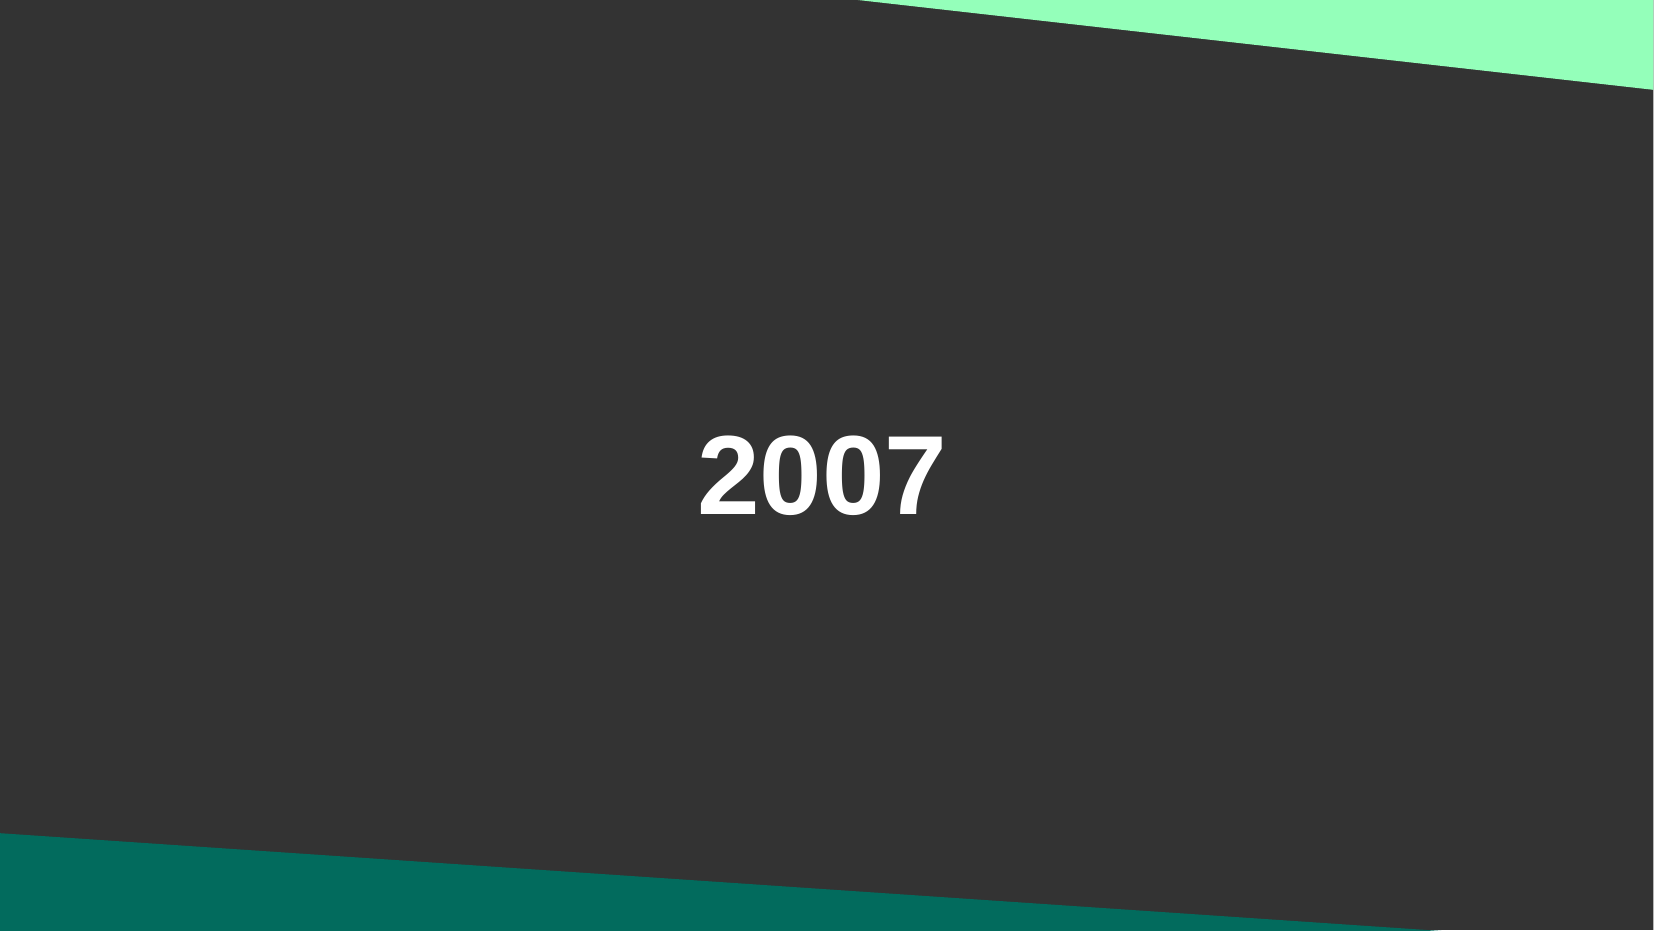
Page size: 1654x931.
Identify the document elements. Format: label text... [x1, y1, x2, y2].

title 2007 [22, 412, 1622, 539]
text_box [857, 0, 1654, 90]
